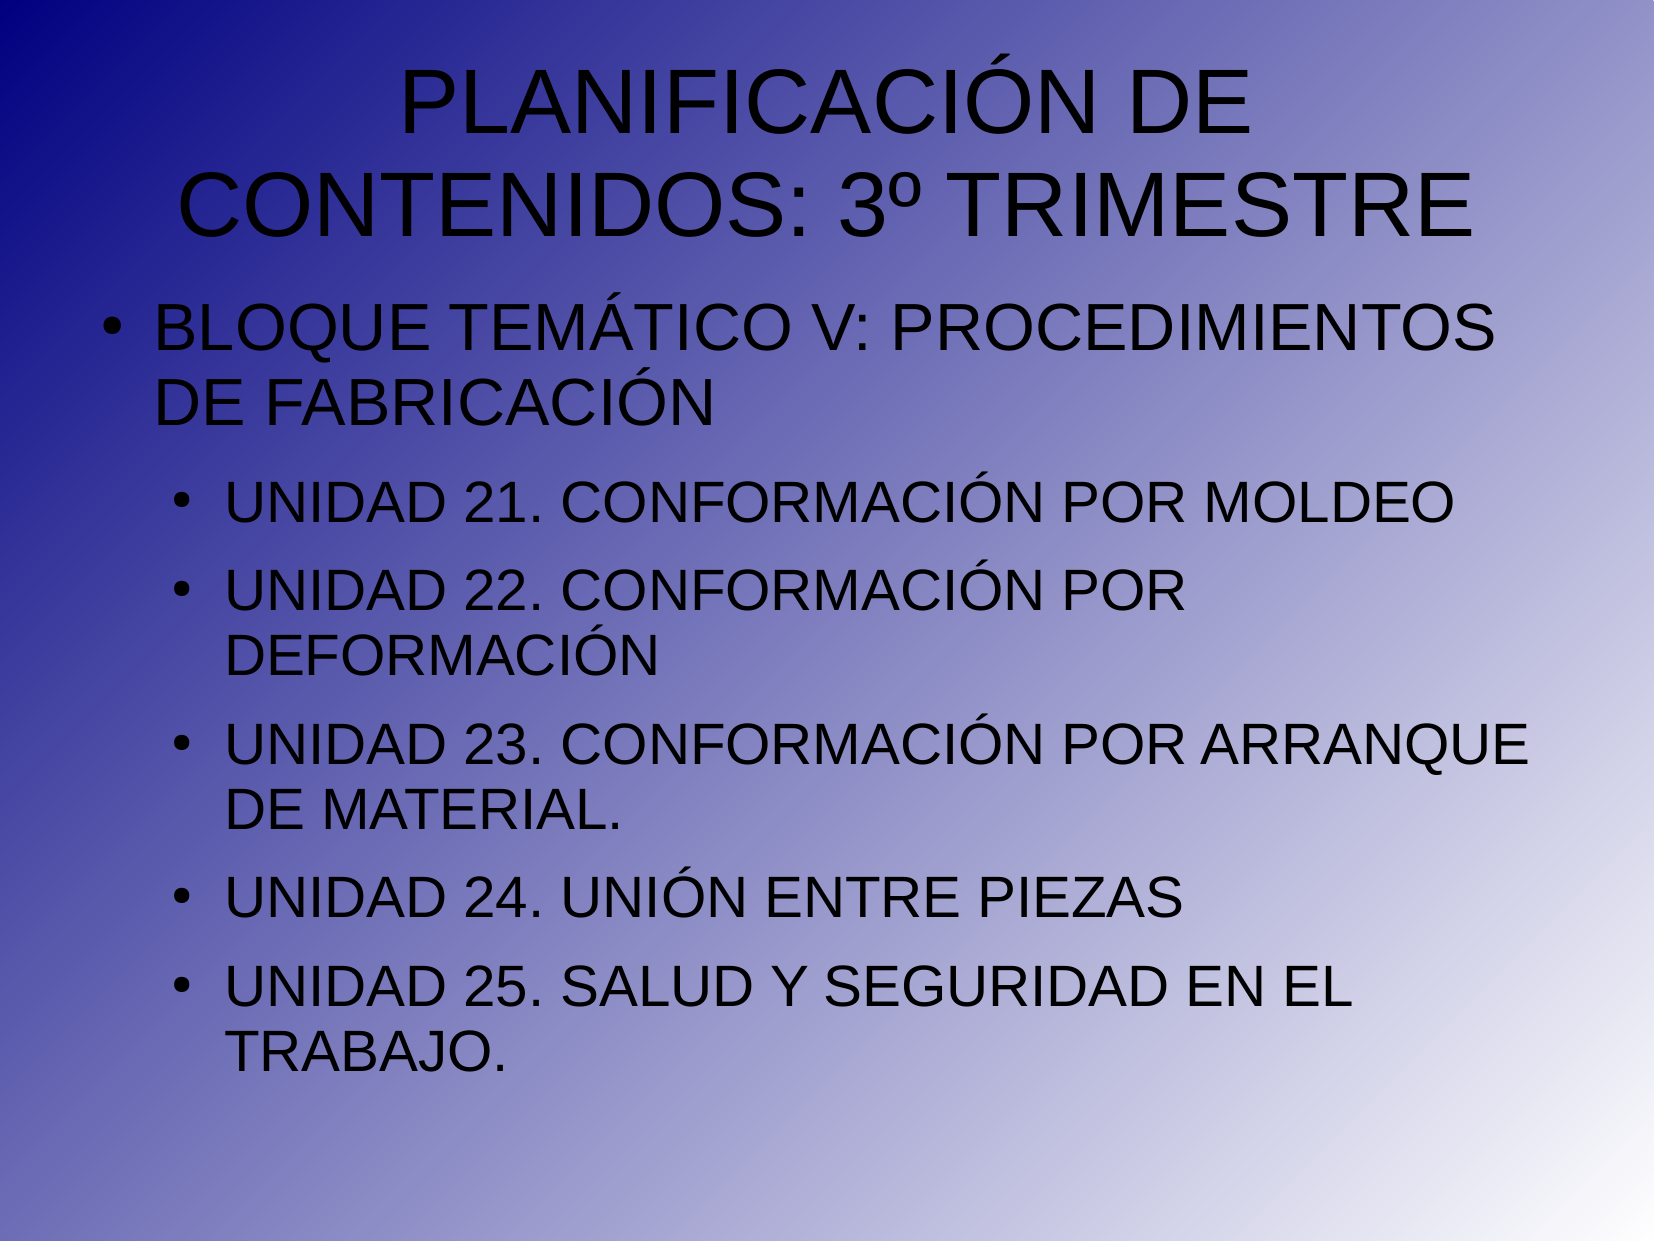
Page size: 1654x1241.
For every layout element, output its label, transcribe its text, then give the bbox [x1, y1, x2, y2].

title PLANIFICACIÓN DE CONTENIDOS: 3º TRIMESTRE [82, 50, 1571, 256]
list BLOQUE TEMÁTICO V: PROCEDIMIENTOS DE FABRICACIÓN UNIDAD 21. CONFORMACIÓN POR MOLDEO UNIDAD 22. CONFORMACIÓN POR DEFORMACIÓN UNIDAD 23. CONFORMACIÓN POR ARRANQUE DE MATERIAL. UNIDAD 24. UNIÓN ENTRE PIEZAS UNIDAD 25. SALUD Y SEGURIDAD EN EL TRABAJO. [82, 290, 1571, 1109]
